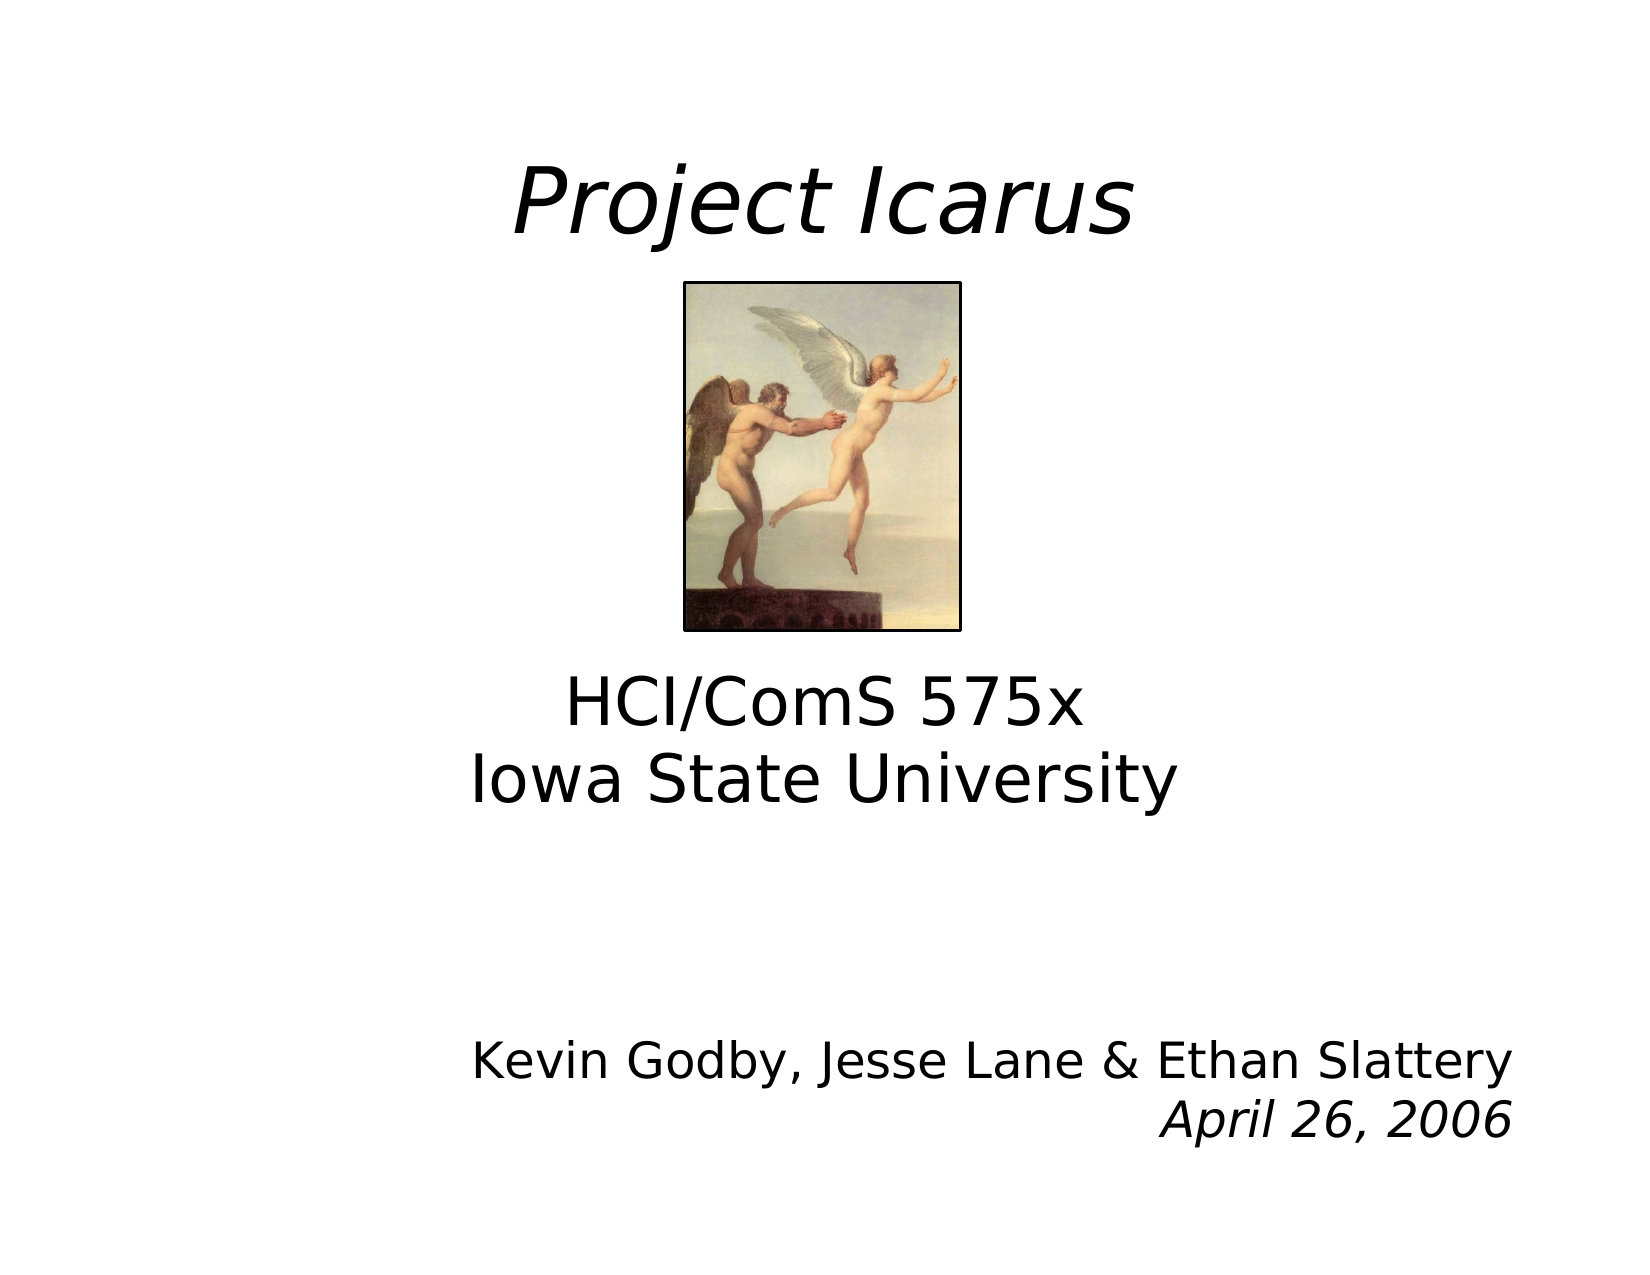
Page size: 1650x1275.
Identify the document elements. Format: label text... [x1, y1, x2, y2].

picture [686, 284, 960, 630]
subtitle HCI/ComS 575x Iowa State University Kevin Godby, Jesse Lane & Ethan Slattery April 26, 2006 [135, 274, 1515, 1149]
title Project Icarus [135, 105, 1515, 274]
